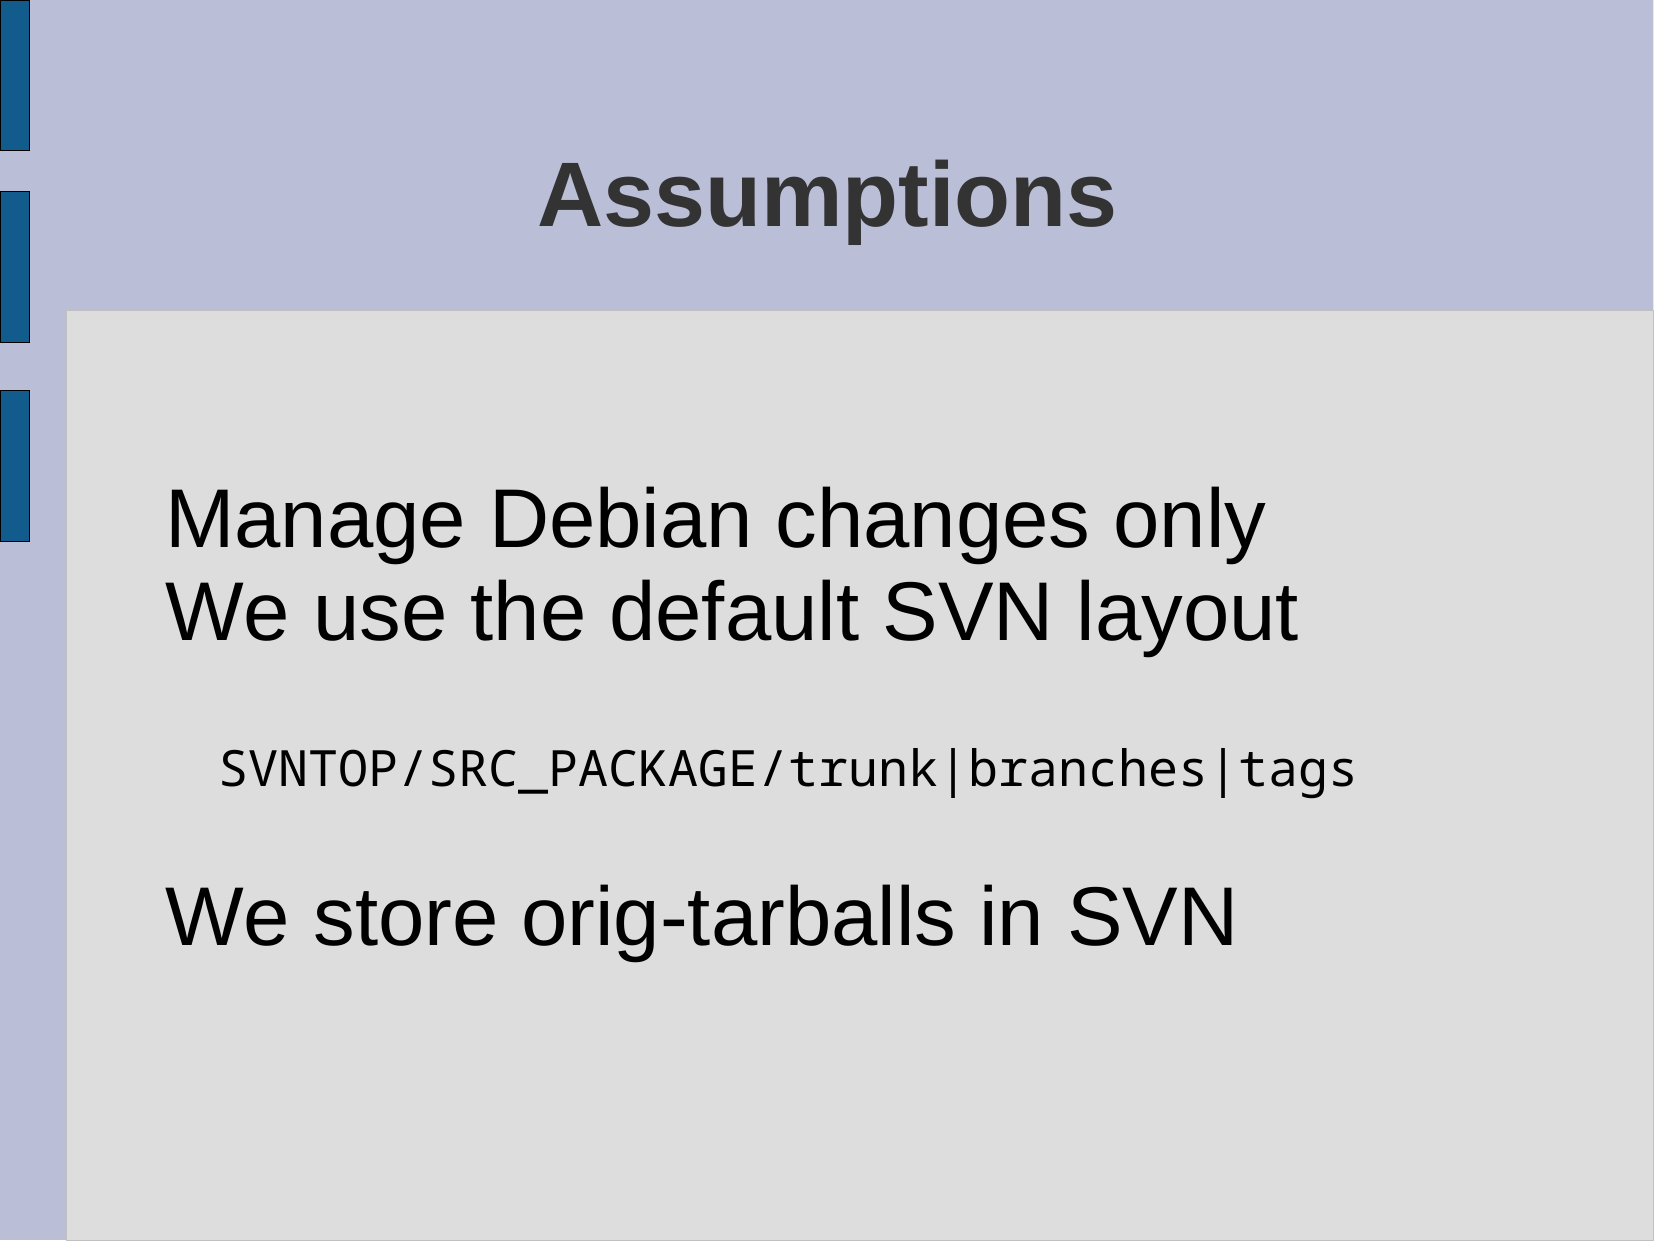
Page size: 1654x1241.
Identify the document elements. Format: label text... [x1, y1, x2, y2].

list Manage Debian changes only We use the default SVN layout SVNTOP/SRC_PACKAGE/trunk|branches|tags We store orig-tarballs in SVN [147, 472, 1560, 1044]
title Assumptions [121, 98, 1534, 291]
